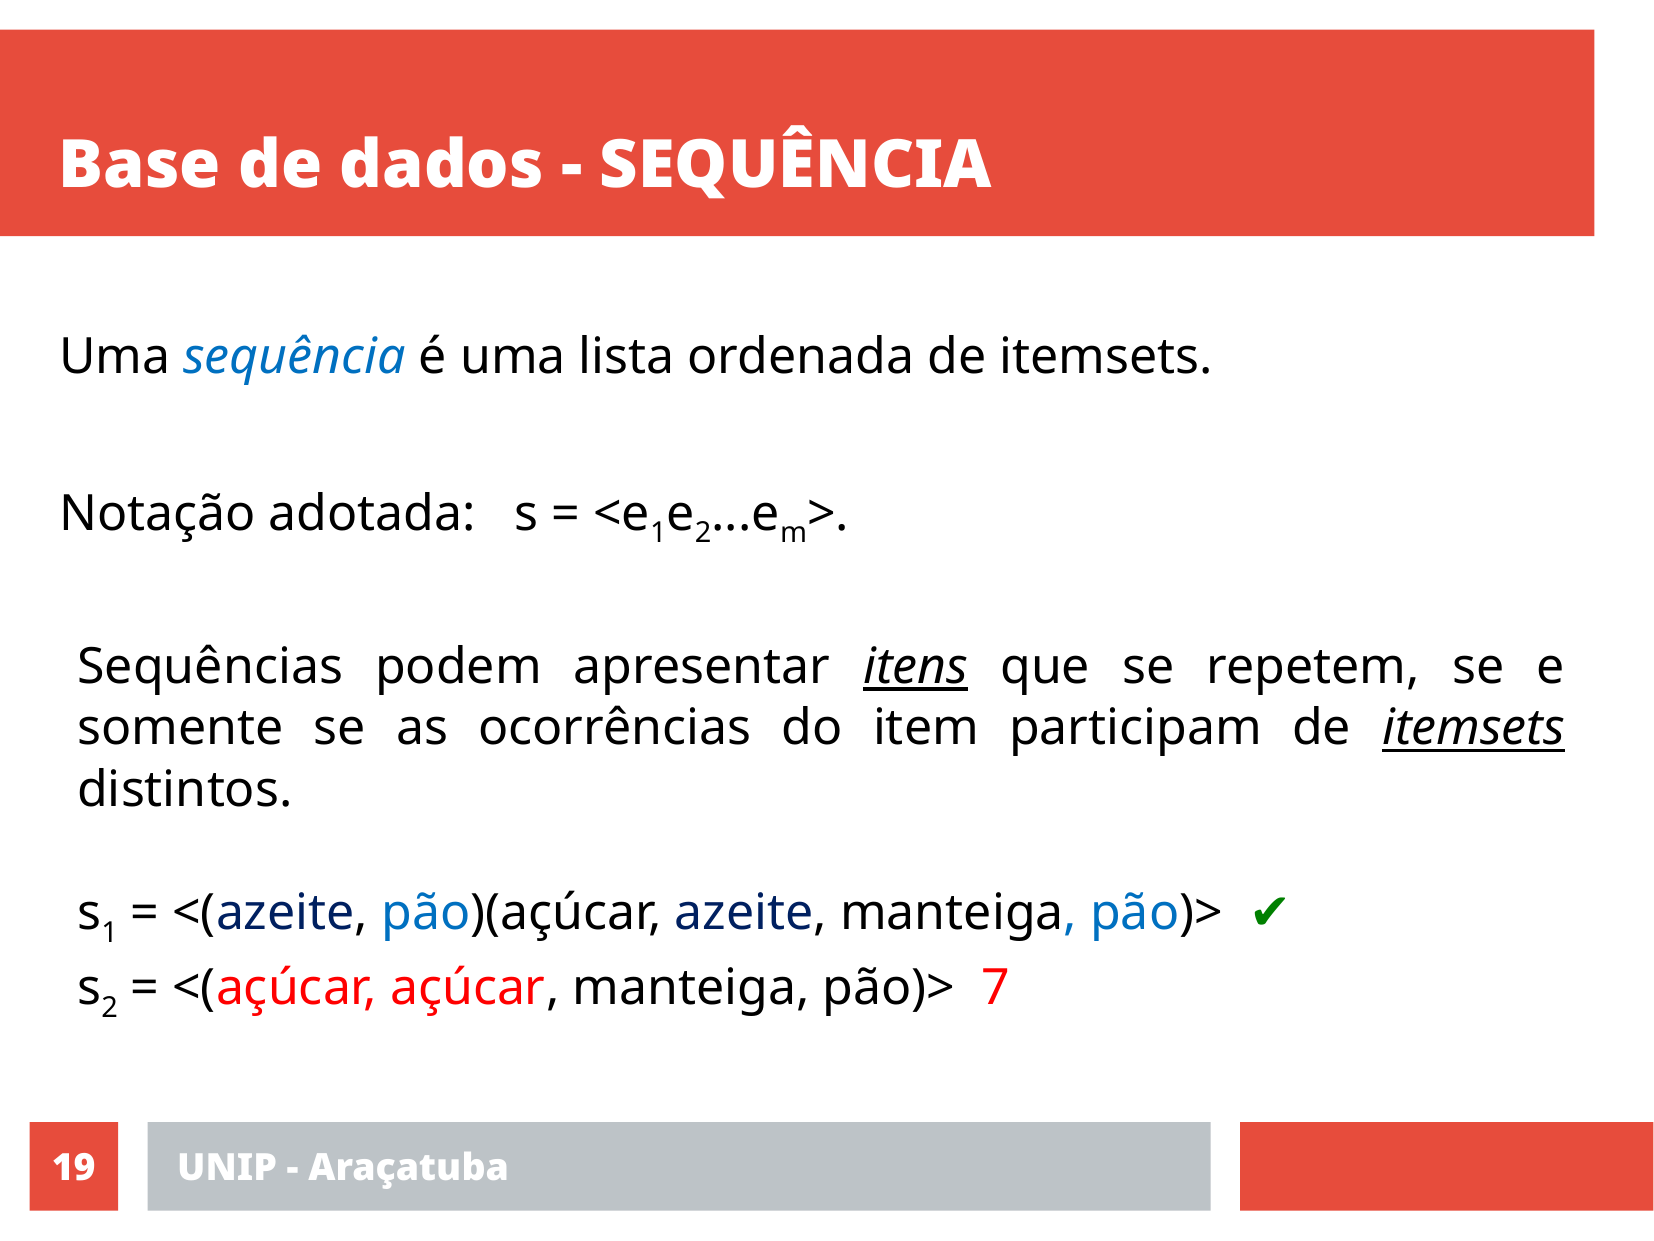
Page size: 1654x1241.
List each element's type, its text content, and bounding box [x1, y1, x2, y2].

list Uma sequência é uma lista ordenada de itemsets. Notação adotada: s = <e1e2...em>. Sequências podem apresentar itens que se repetem, se e somente se as ocorrências do item participam de itemsets distintos. s1 = <(azeite, pão)(açúcar, azeite, manteiga, pão)> ✔ s2 = <(açúcar, açúcar, manteiga, pão)> 7 [59, 324, 1565, 1093]
title Base de dados - SEQUÊNCIA [59, 59, 1595, 207]
